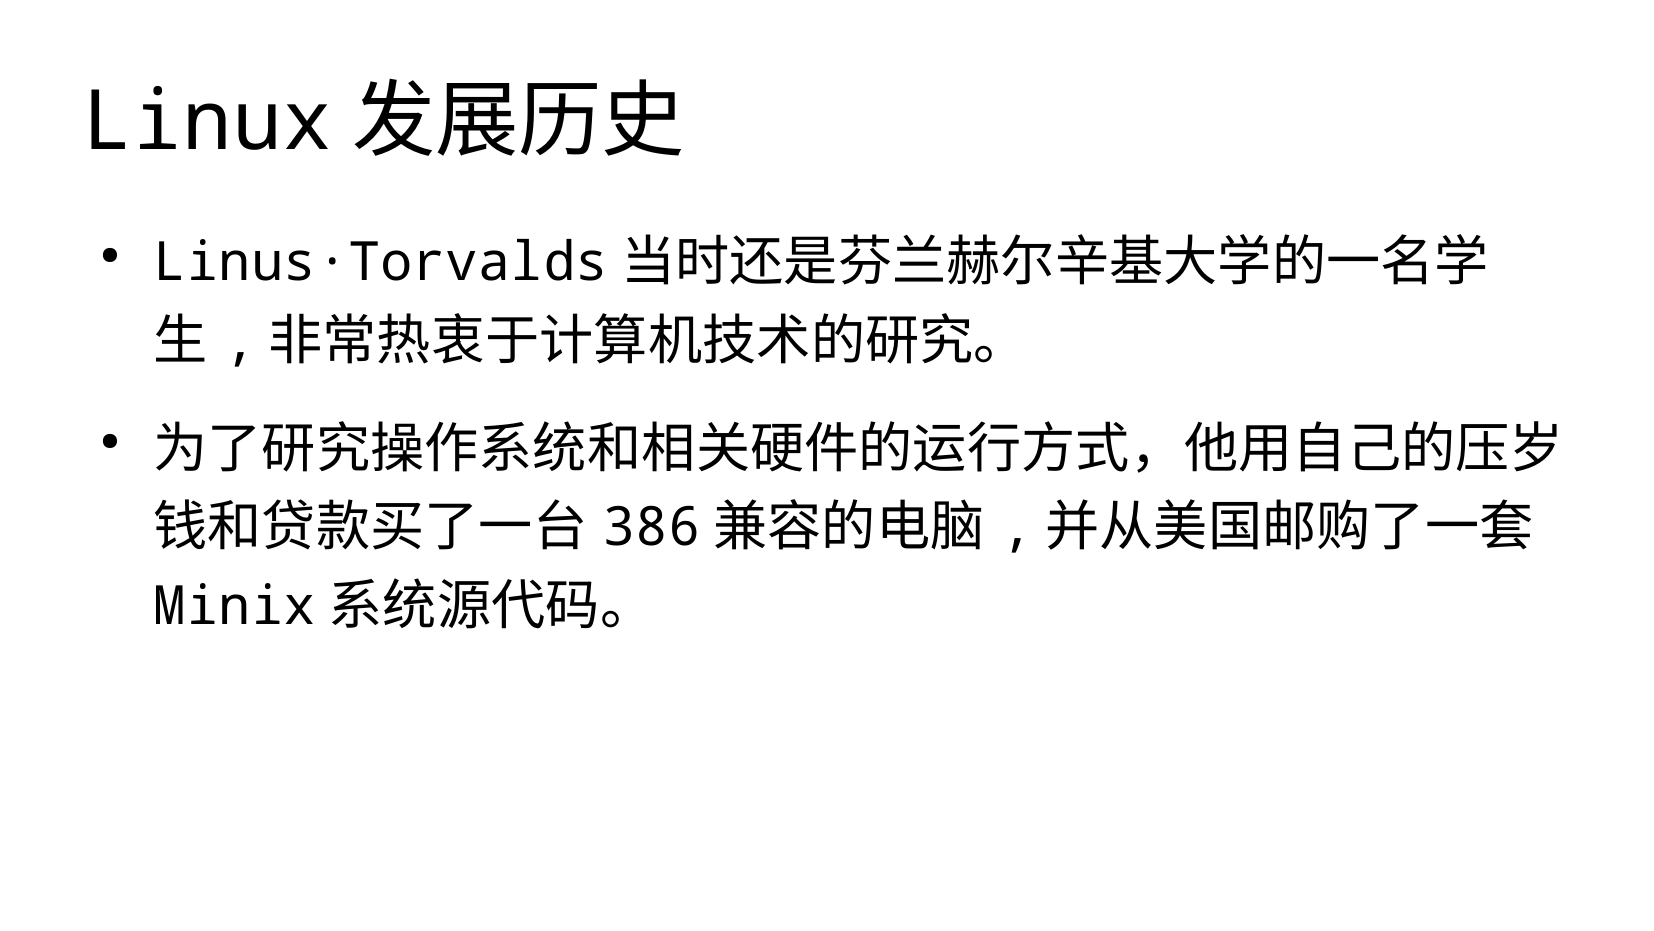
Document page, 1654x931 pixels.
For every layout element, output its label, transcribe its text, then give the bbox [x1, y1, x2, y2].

list Linus·Torvalds当时还是芬兰赫尔辛基大学的一名学生,非常热衷于计算机技术的研究。 为了研究操作系统和相关硬件的运行方式，他用自己的压岁钱和贷款买了一台386兼容的电脑,并从美国邮购了一套Minix系统源代码。 [82, 217, 1571, 851]
title Linux发展历史 [82, 37, 1571, 189]
